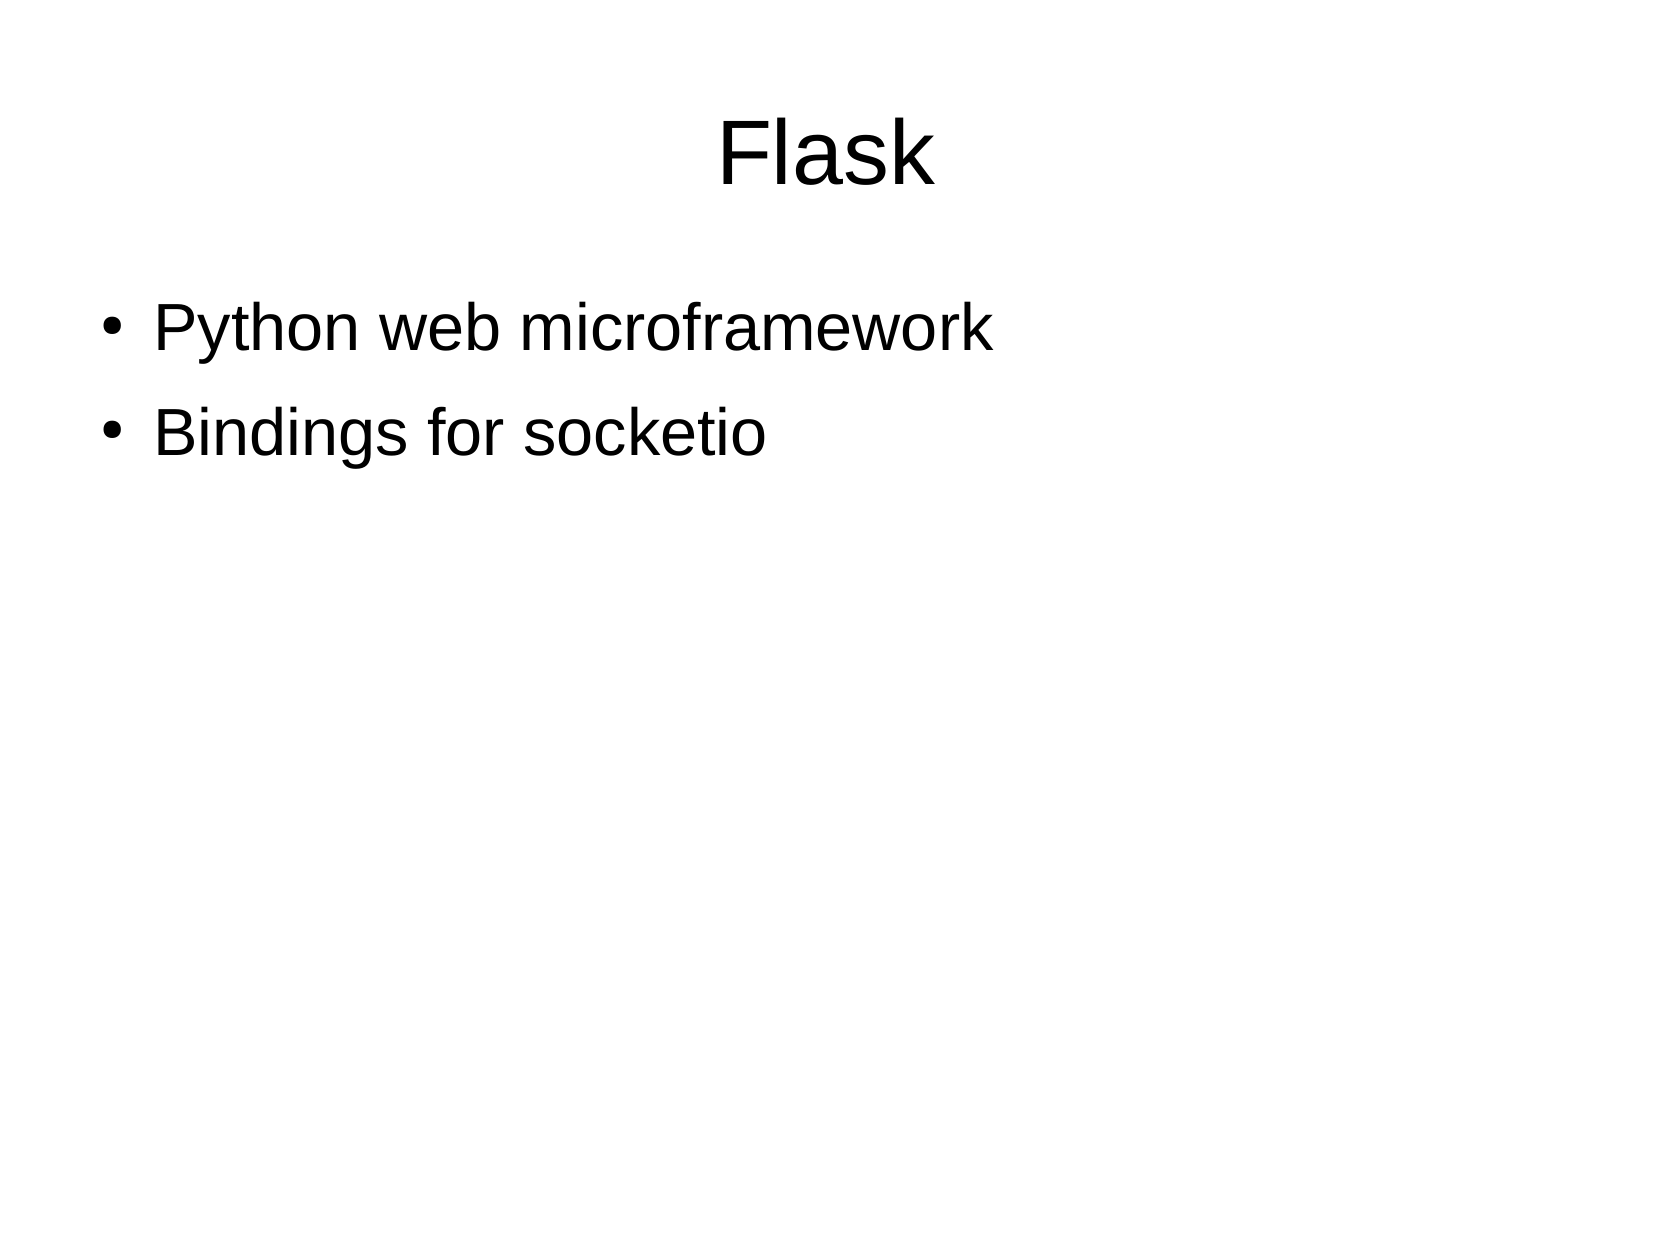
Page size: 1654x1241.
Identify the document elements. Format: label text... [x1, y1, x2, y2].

title Flask [82, 49, 1571, 257]
list Python web microframework Bindings for socketio [82, 290, 1571, 1010]
